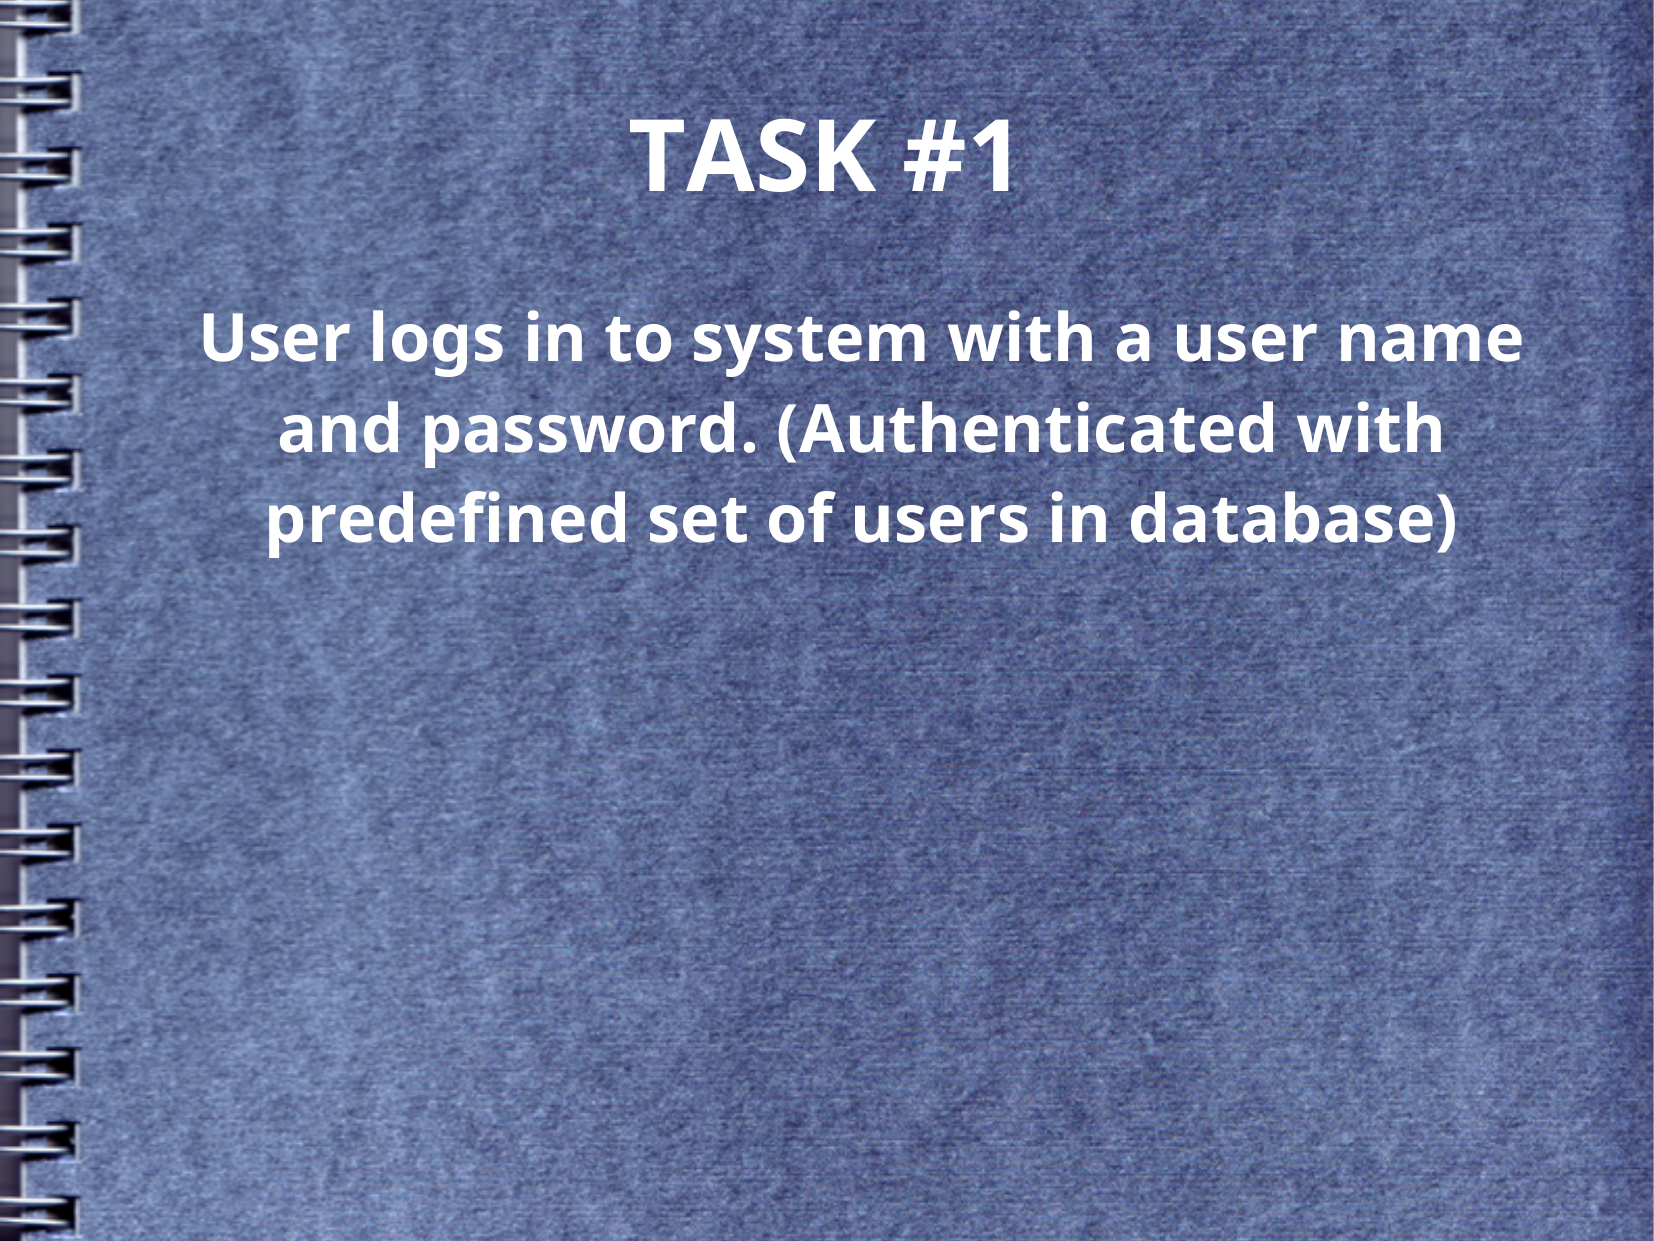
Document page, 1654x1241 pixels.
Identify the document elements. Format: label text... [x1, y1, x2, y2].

picture [0, 0, 1654, 1241]
list User logs in to system with a user name and password. (Authenticated with predefined set of users in database) [82, 290, 1571, 1109]
title TASK #1 [82, 49, 1571, 257]
